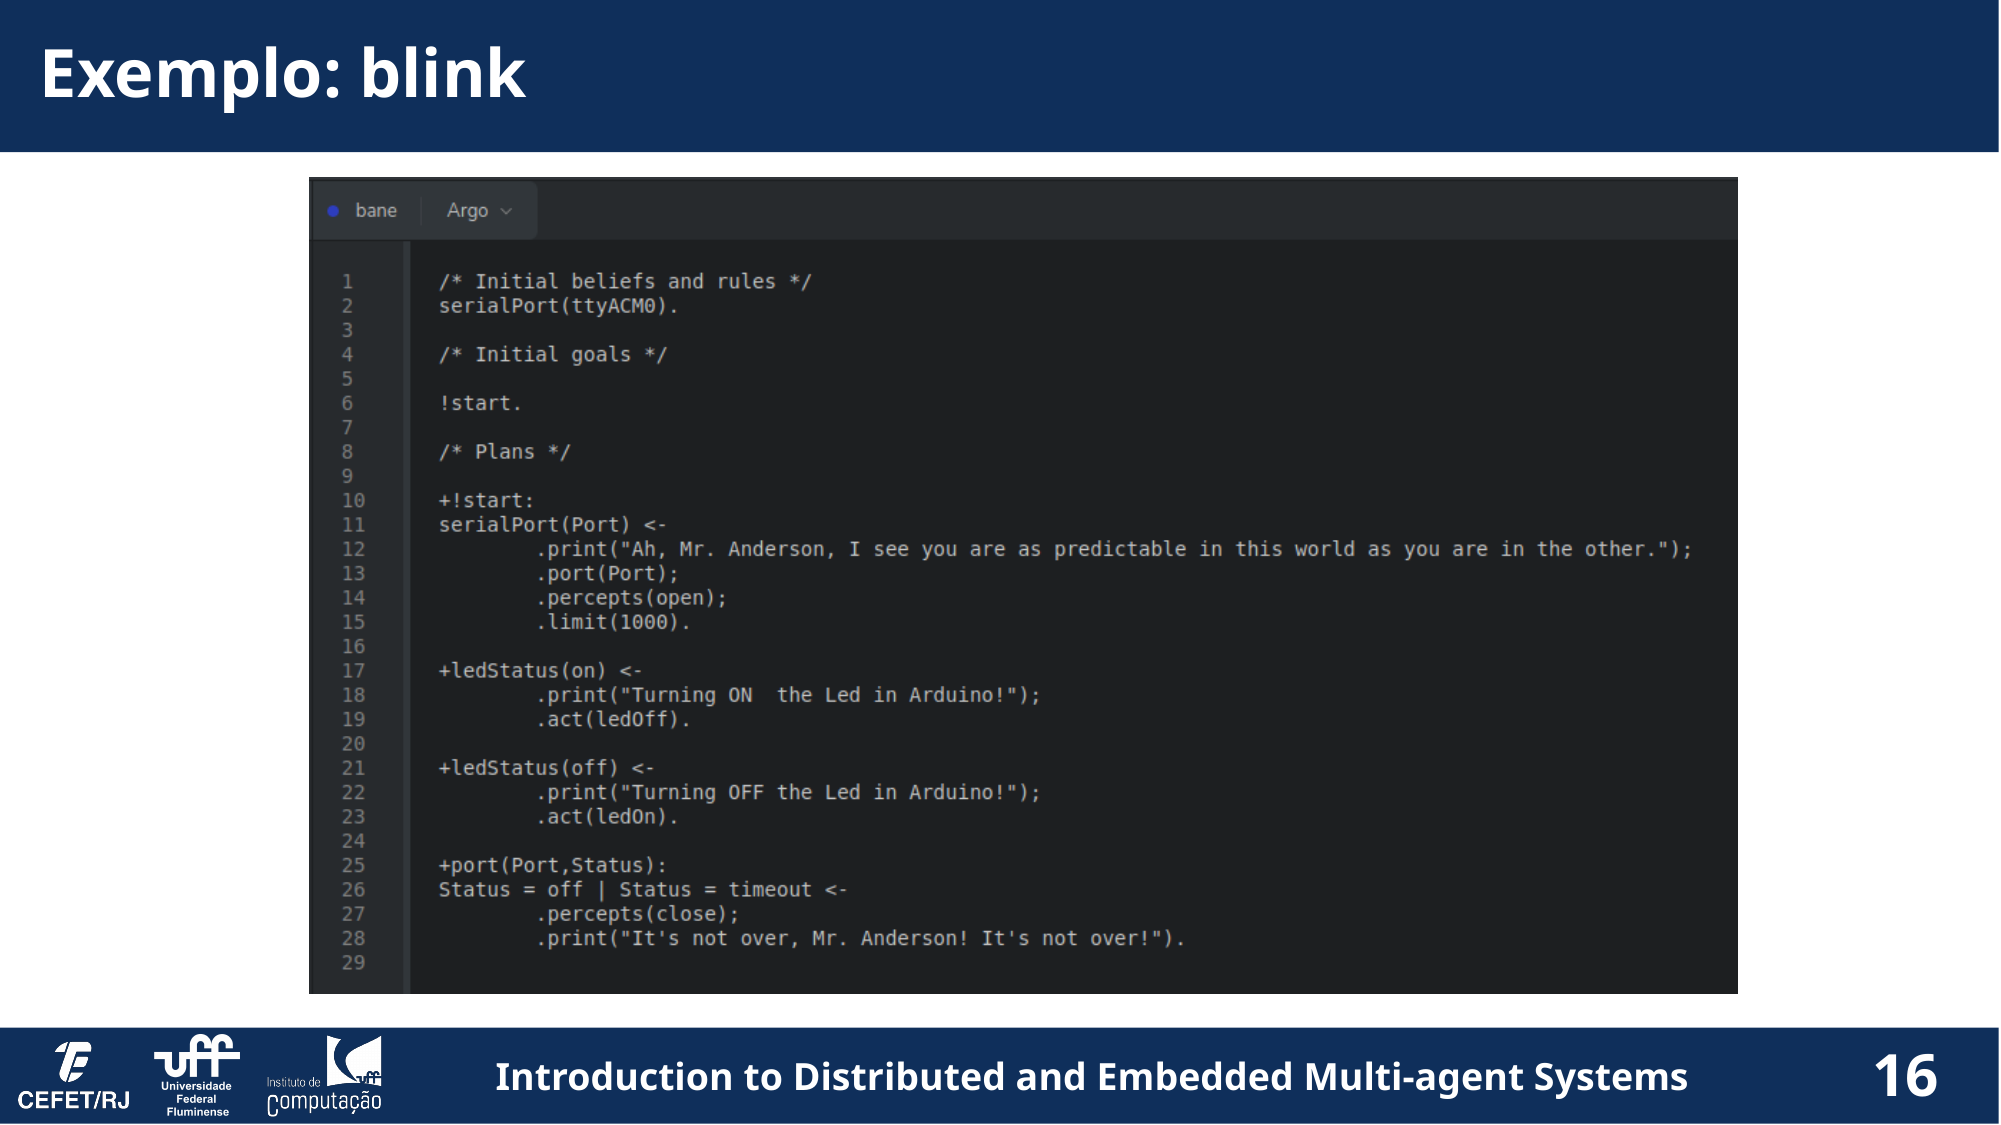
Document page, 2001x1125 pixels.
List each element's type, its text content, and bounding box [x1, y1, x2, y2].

picture [153, 1033, 241, 1121]
picture [18, 1021, 129, 1125]
text_box Exemplo: blink [25, 23, 1999, 119]
picture [309, 177, 1738, 994]
picture [265, 1033, 383, 1117]
